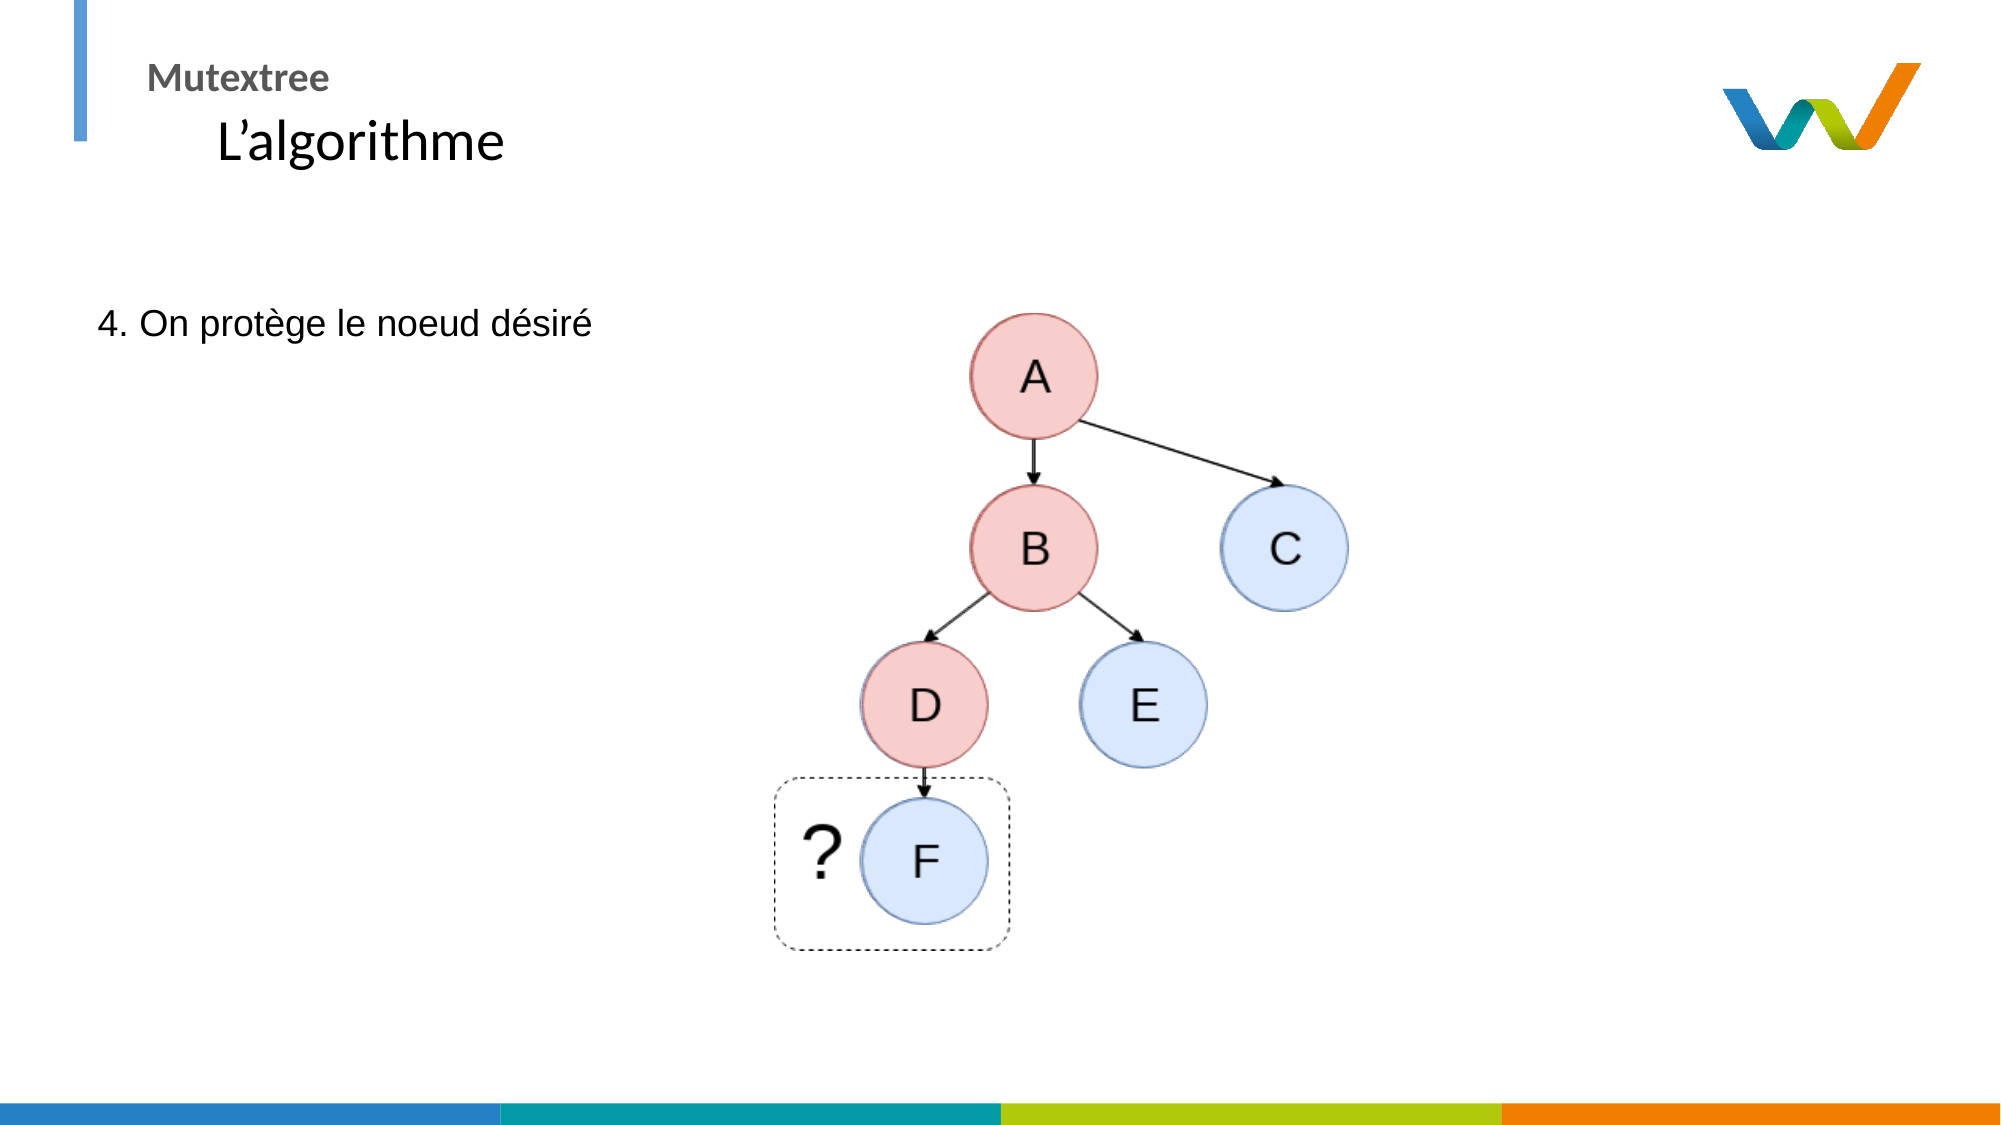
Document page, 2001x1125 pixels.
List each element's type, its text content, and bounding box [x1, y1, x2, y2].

picture [774, 313, 1349, 951]
list Mutextree [131, 48, 1400, 103]
picture [1702, 63, 1931, 157]
list L’algorithme [131, 103, 1400, 157]
text_box 4. On protège le noeud désiré [82, 295, 963, 395]
